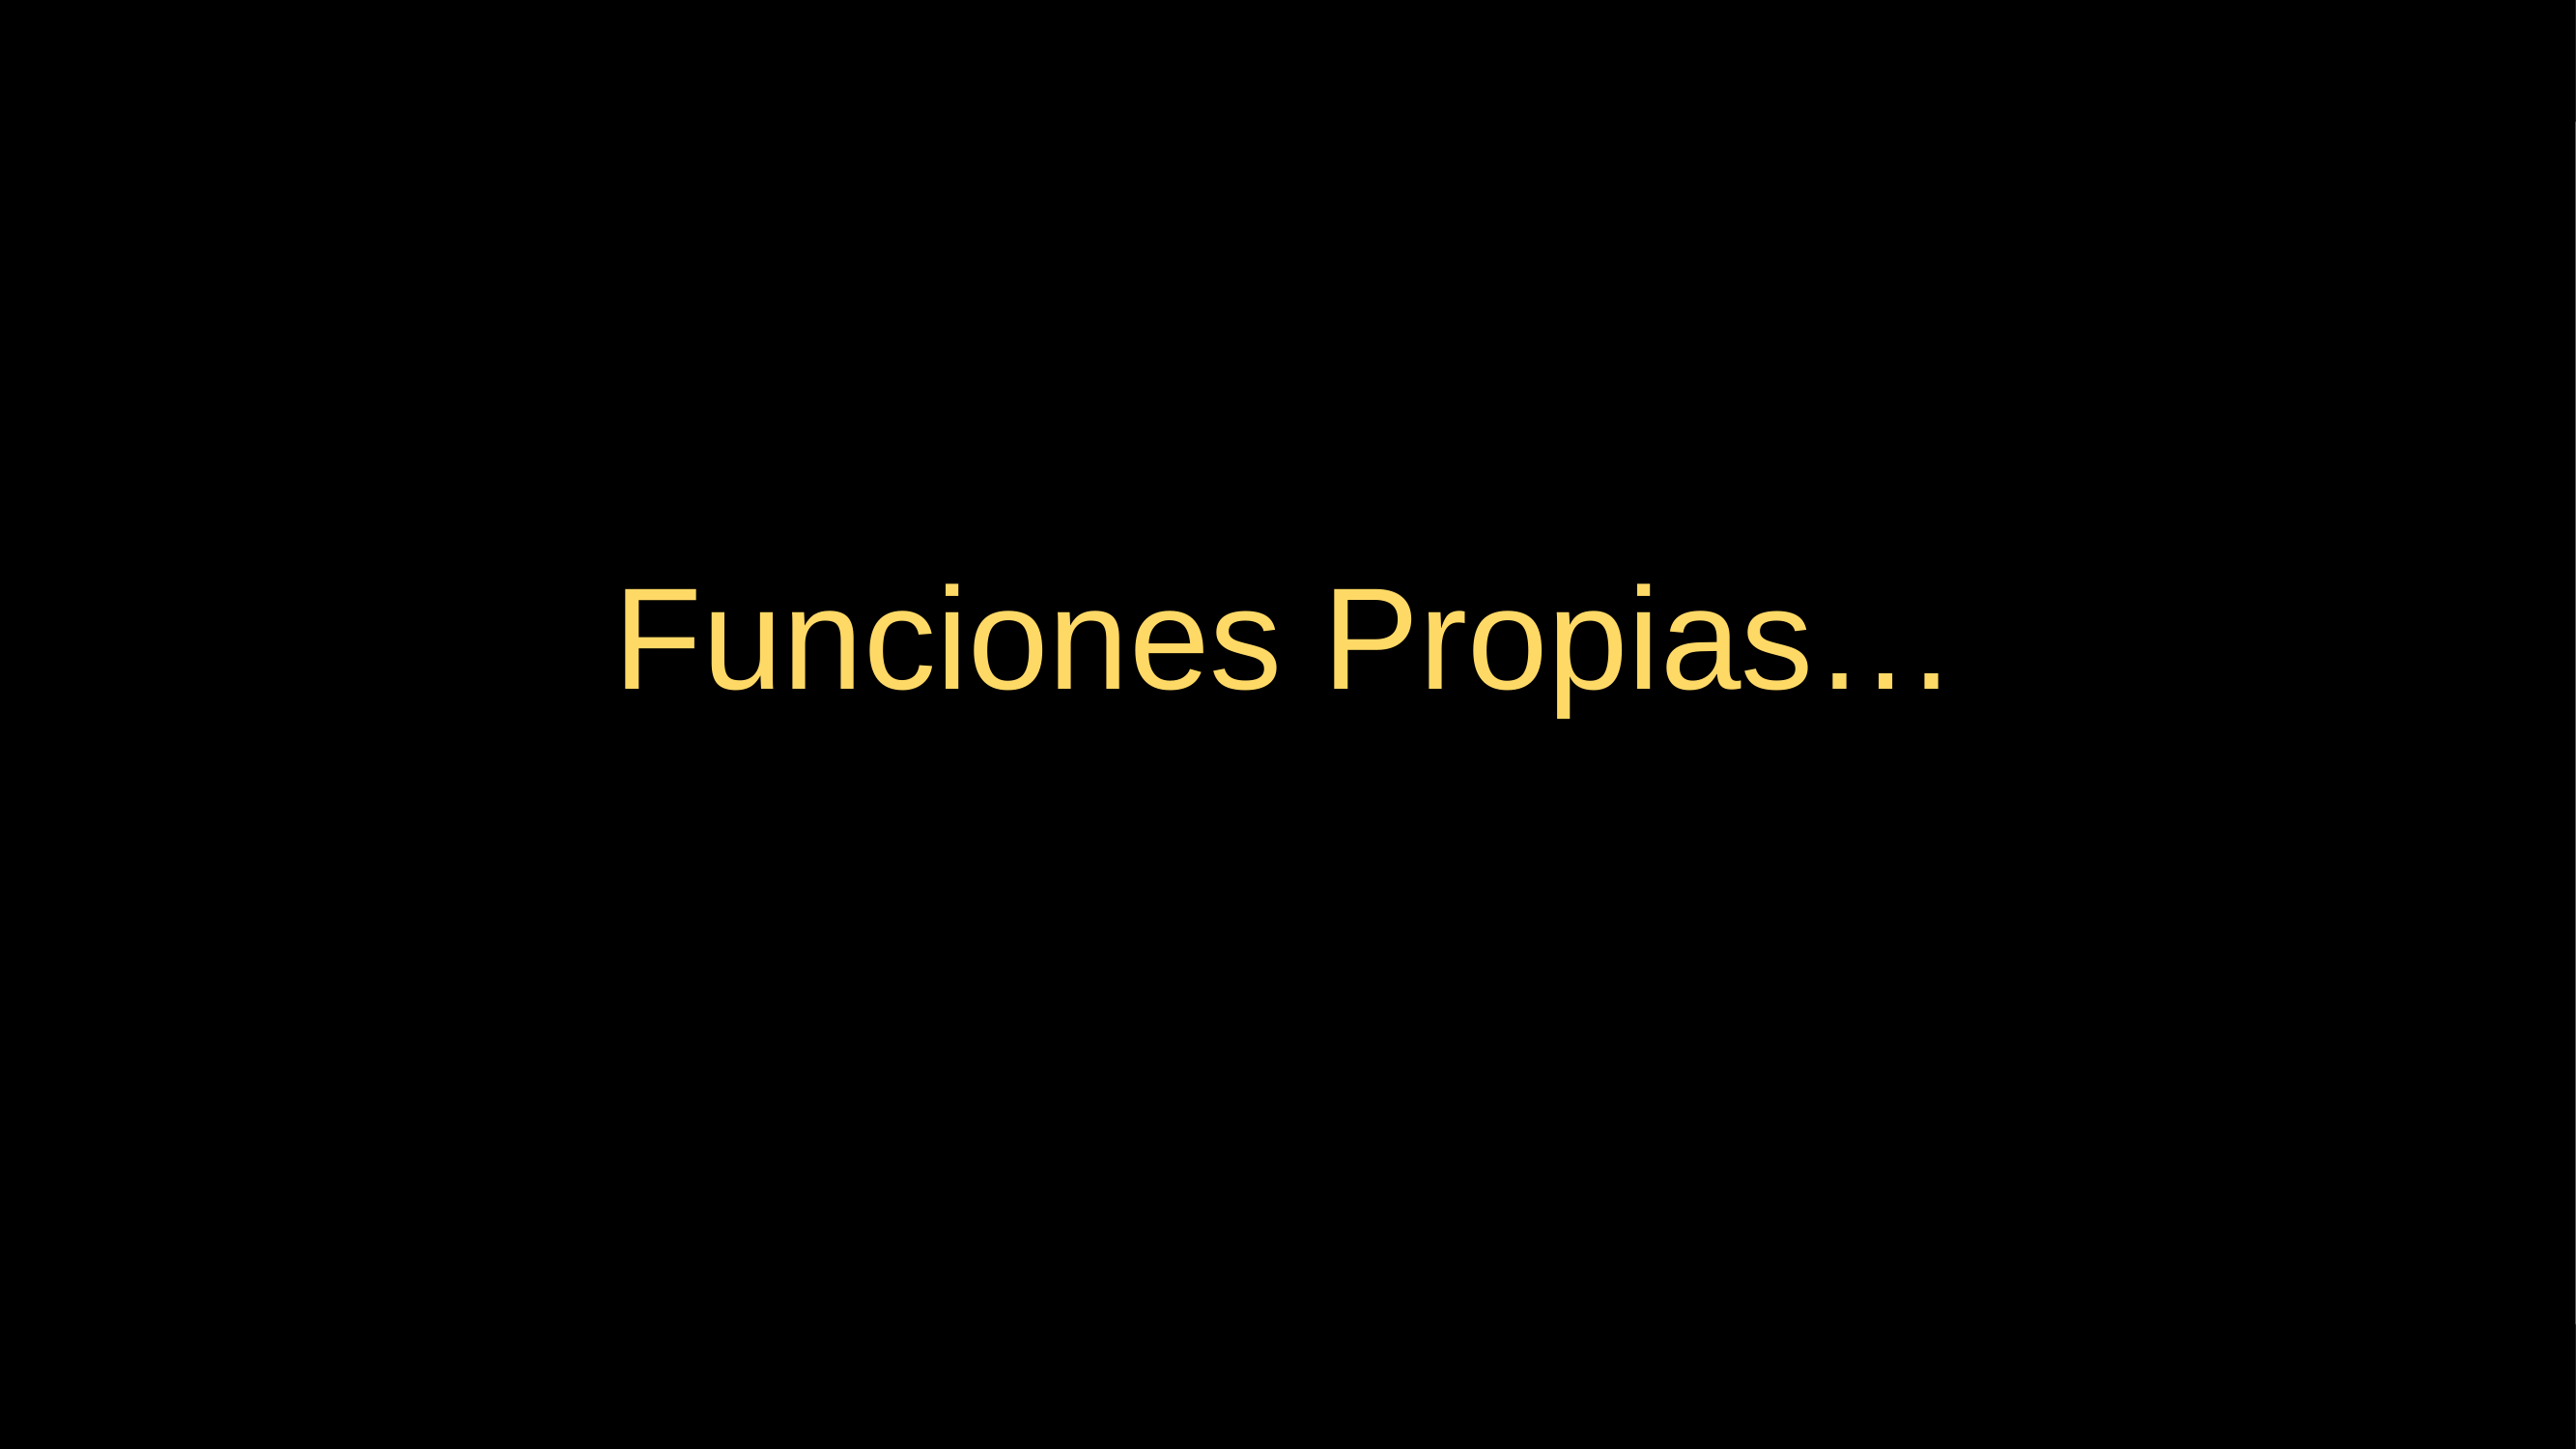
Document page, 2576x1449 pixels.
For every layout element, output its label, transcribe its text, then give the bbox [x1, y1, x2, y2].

title Funciones Propias… [183, 243, 2391, 733]
